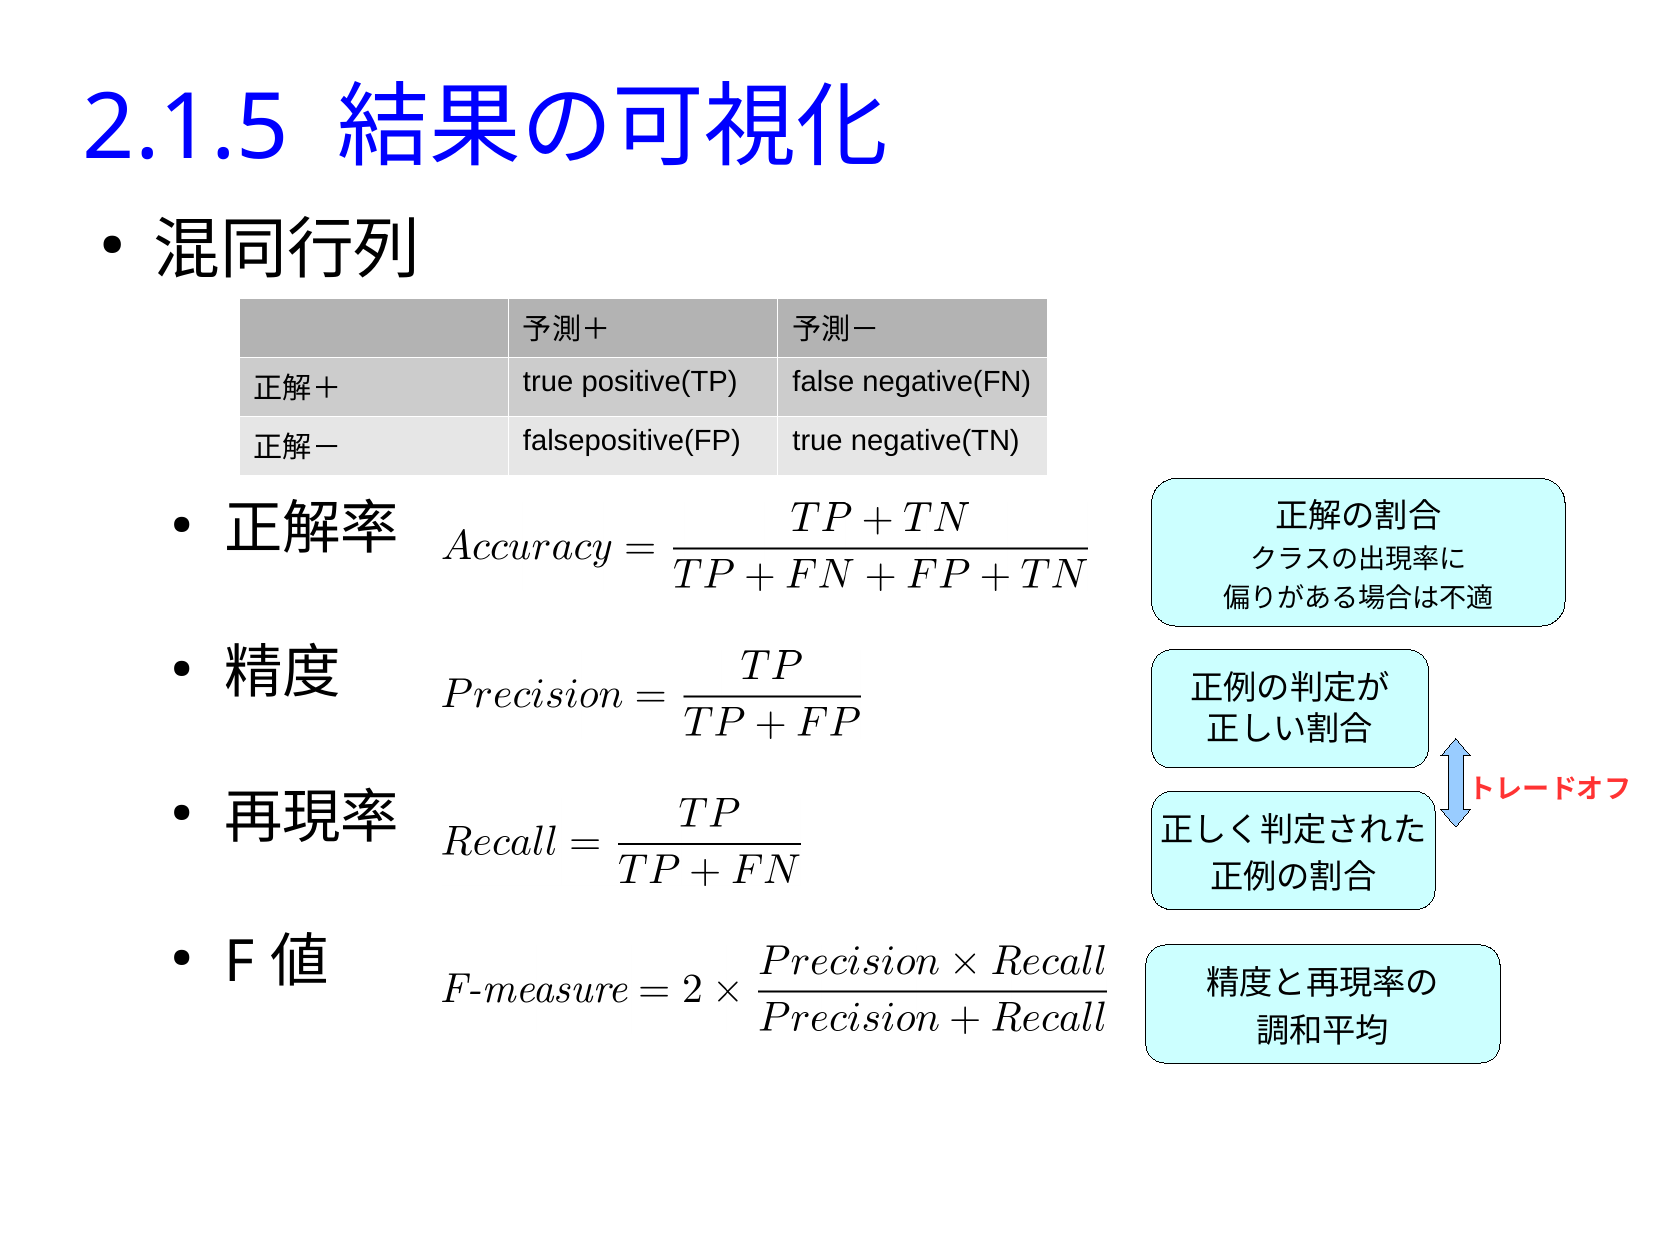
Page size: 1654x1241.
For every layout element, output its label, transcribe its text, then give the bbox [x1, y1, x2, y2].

text_box トレードオフ [1454, 759, 1654, 815]
table_header 予測＋ [509, 299, 777, 357]
table_header 予測－ [778, 299, 1047, 357]
table_cell false negative(FN) [778, 358, 1047, 416]
picture [442, 502, 1088, 591]
table_cell falsepositive(FP) [509, 417, 777, 475]
title 2.1.5 結果の可視化 [82, 49, 1571, 198]
picture [442, 650, 861, 739]
table_header [240, 299, 508, 357]
picture [442, 945, 1107, 1034]
text_box 精度と再現率の 調和平均 [1145, 944, 1501, 1064]
table_cell true positive(TP) [509, 358, 777, 416]
picture [442, 798, 801, 886]
table_cell 正解－ [240, 417, 508, 475]
text_box 正解の割合 クラスの出現率に 偏りがある場合は不適 [1151, 478, 1566, 627]
text_box [1440, 738, 1471, 827]
text_box 正しく判定された 正例の割合 [1151, 791, 1436, 910]
table_cell true negative(TN) [778, 417, 1047, 475]
table_cell 正解＋ [240, 358, 508, 416]
text_box 正例の判定が 正しい割合 [1151, 649, 1429, 768]
list 混同行列 正解率 精度 再現率 F値 [82, 200, 1571, 1152]
